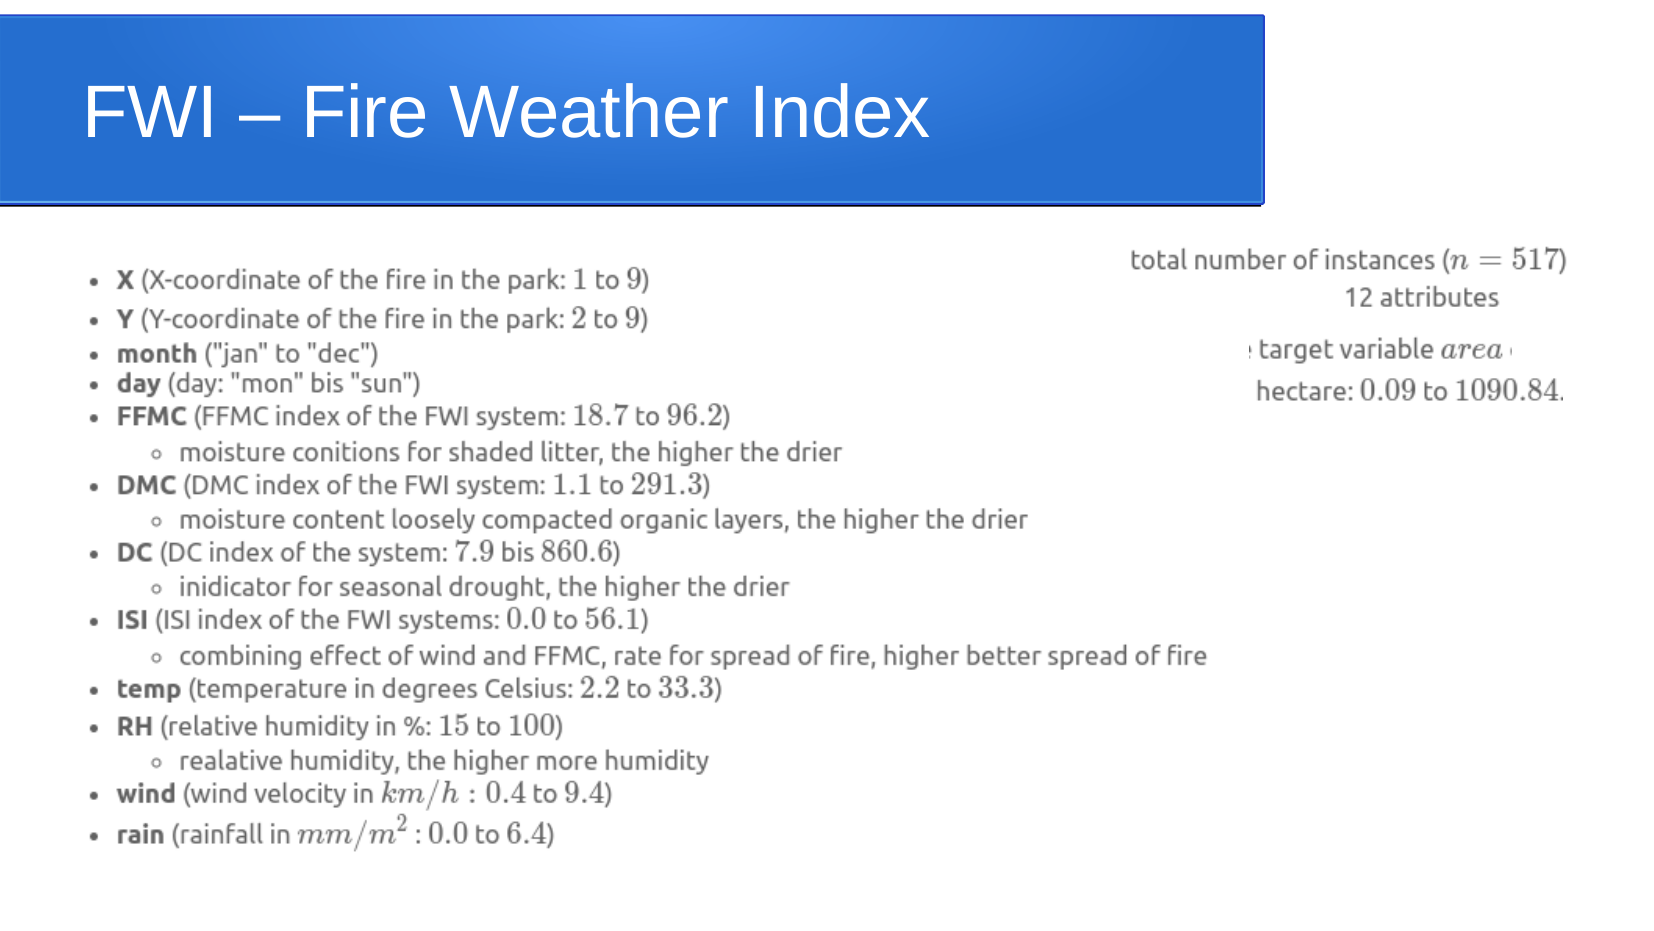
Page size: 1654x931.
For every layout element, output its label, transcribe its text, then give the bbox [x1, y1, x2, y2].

picture [59, 236, 1571, 872]
title FWI – Fire Weather Index [82, 35, 1235, 189]
